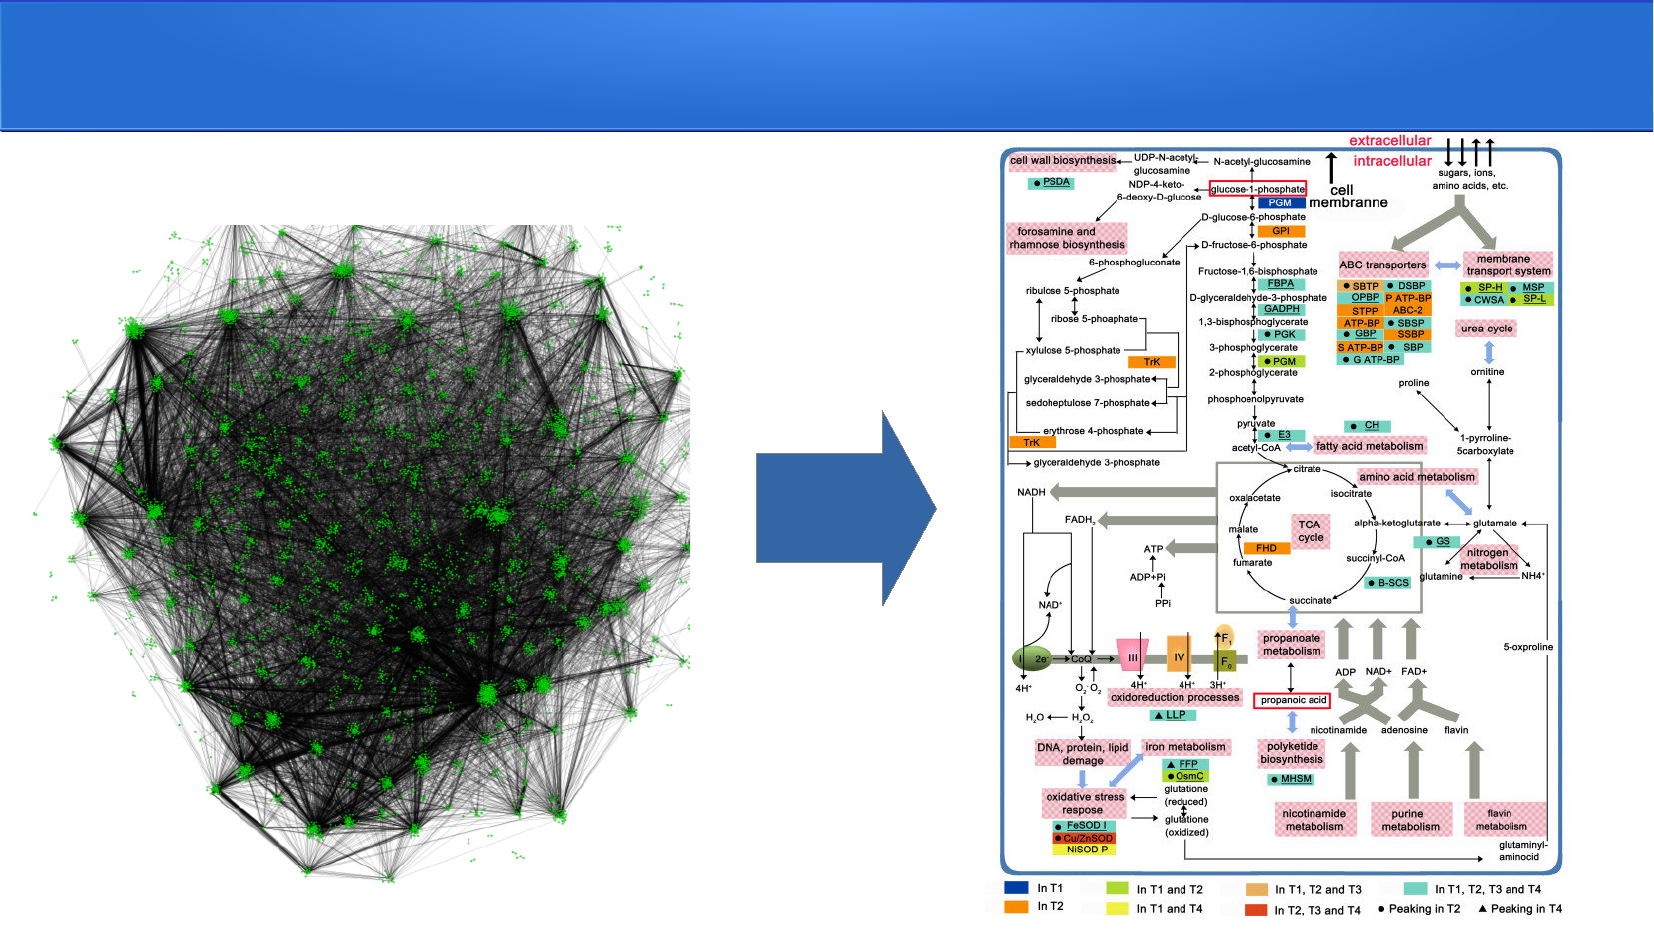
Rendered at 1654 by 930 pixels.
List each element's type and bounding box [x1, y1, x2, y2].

picture [985, 134, 1576, 916]
text_box [756, 410, 937, 606]
picture [30, 225, 691, 886]
